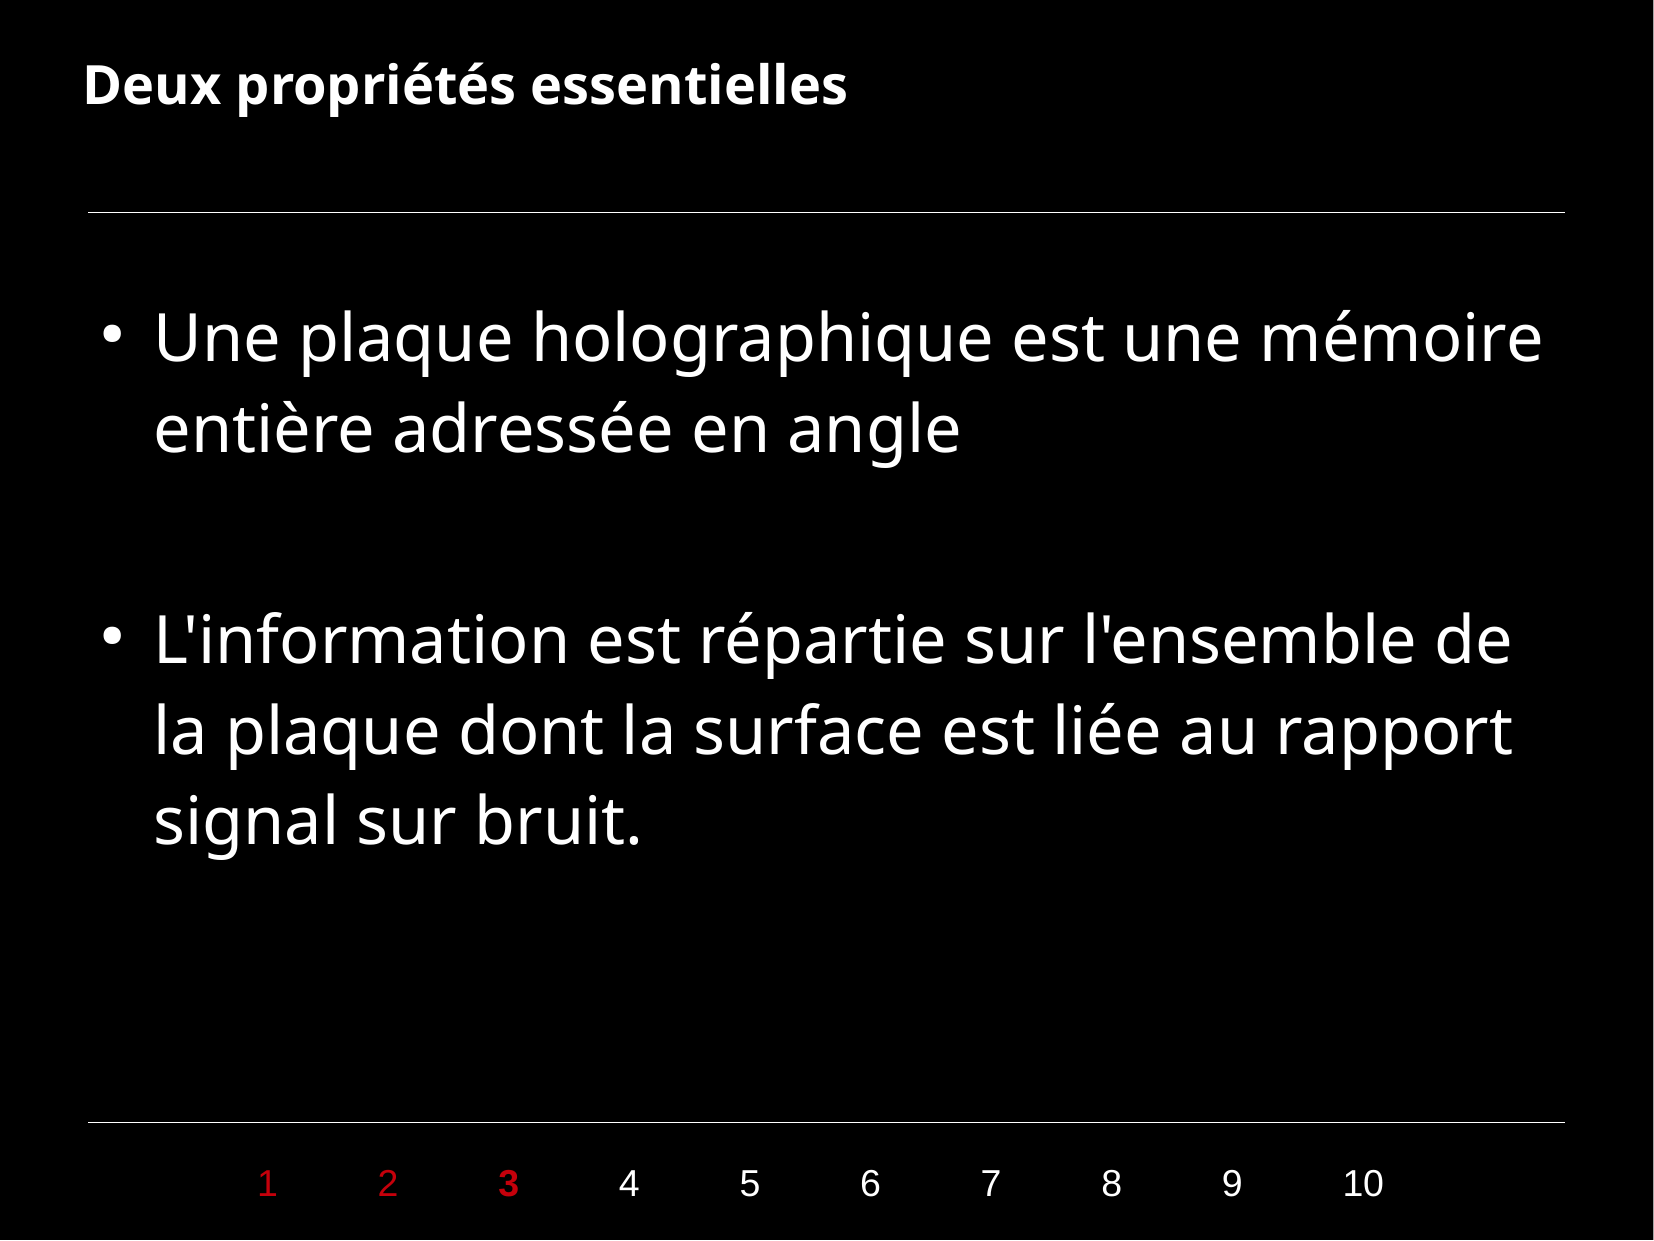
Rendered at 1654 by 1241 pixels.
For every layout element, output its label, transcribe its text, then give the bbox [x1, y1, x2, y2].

text_box 4 [601, 1152, 658, 1216]
list Une plaque holographique est une mémoire entière adressée en angle L'information est répartie sur l'ensemble de la plaque dont la surface est liée au rapport signal sur bruit. [82, 290, 1571, 1109]
text_box 7 [962, 1152, 1020, 1216]
title Deux propriétés essentielles [82, 19, 1571, 148]
text_box 3 [480, 1152, 537, 1216]
text_box 8 [1083, 1152, 1140, 1216]
text_box 10 [1324, 1152, 1402, 1216]
text_box 6 [842, 1152, 899, 1216]
text_box 9 [1204, 1152, 1261, 1216]
text_box 5 [721, 1152, 779, 1216]
text_box 2 [360, 1152, 417, 1216]
text_box 1 [239, 1152, 296, 1216]
